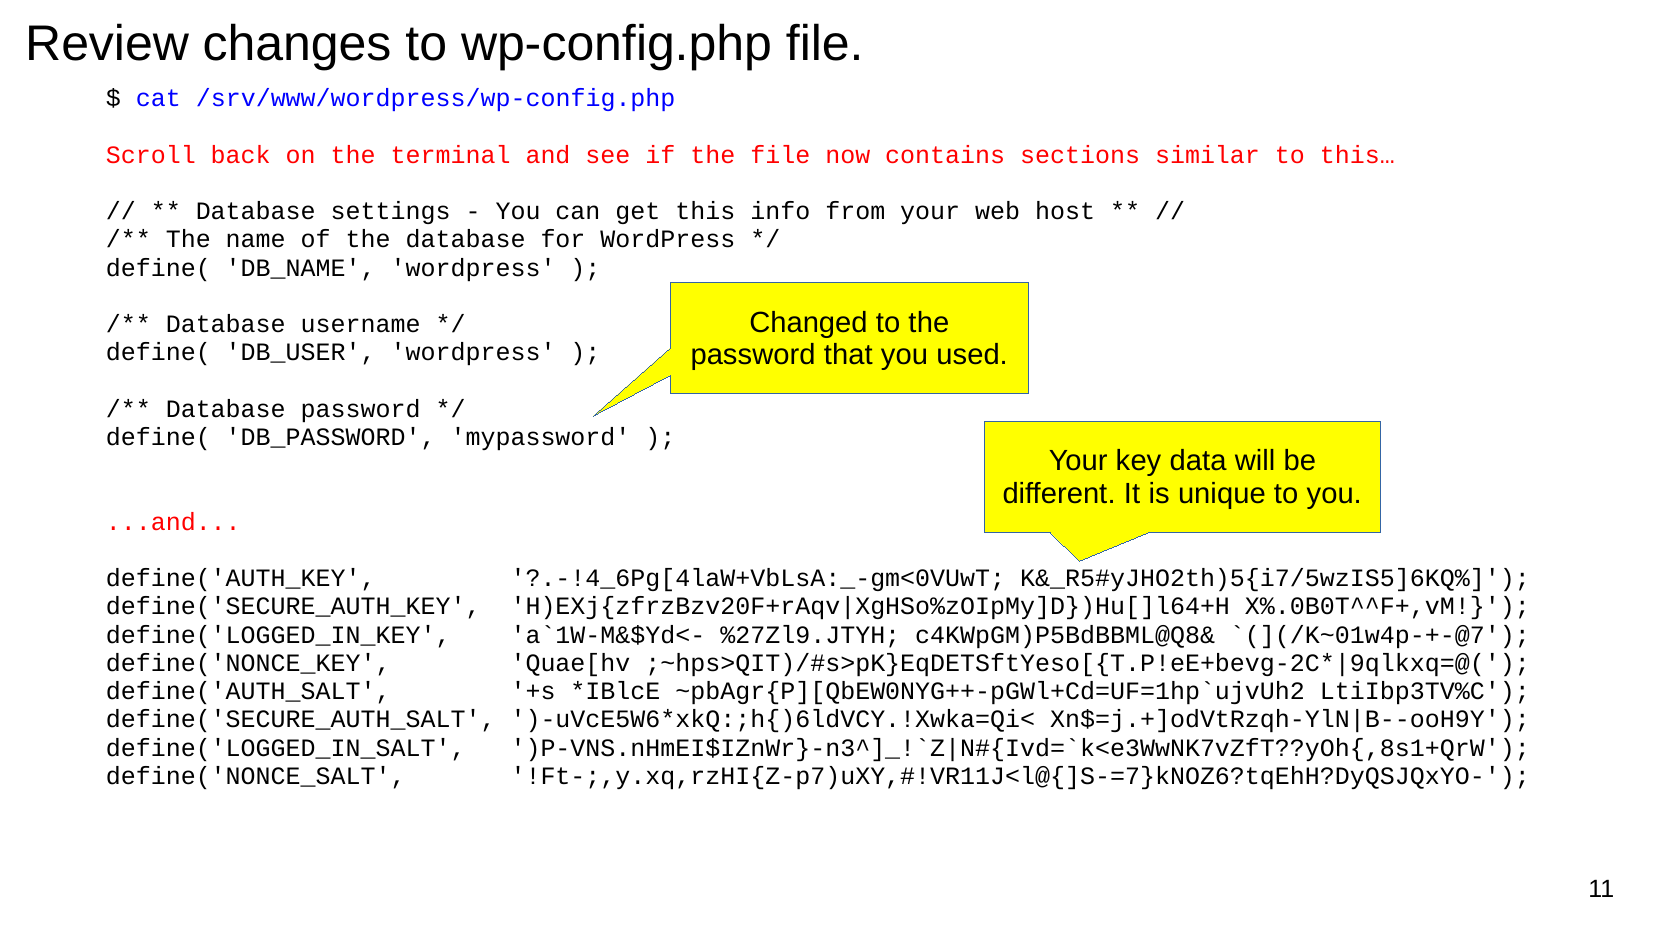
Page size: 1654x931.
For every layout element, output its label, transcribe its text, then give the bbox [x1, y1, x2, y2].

text_box Your key data will be different. It is unique to you. [984, 421, 1381, 562]
text_box Changed to the password that you used. [593, 282, 1029, 417]
text_box $ cat /srv/www/wordpress/wp-config.php Scroll back on the terminal and see if the file now contains sections similar to this… // ** Database settings - You can get this info from your web host ** // /** The name of the database for WordPress */ define( 'DB_NAME', 'wordpress' ); /** Database username */ define( 'DB_USER', 'wordpress' ); /** Database password */ define( 'DB_PASSWORD', 'mypassword' ); ...and... define('AUTH_KEY', '?.-!4_6Pg[4laW+VbLsA:_-gm<0VUwT; K&_R5#yJHO2th)5{i7/5wzIS5]6KQ%]'); define('SECURE_AUTH_KEY', 'H)EXj{zfrzBzv20F+rAqv|XgHSo%zOIpMy]D})Hu[]l64+H X%.0B0T^^F+,vM!}'); define('LOGGED_IN_KEY', 'a`1W-M&$Yd<- %27Zl9.JTYH; c4KWpGM)P5BdBBML@Q8& `(](/K~01w4p-+-@7'); define('NONCE_KEY', 'Quae[hv ;~hps>QIT)/#s>pK}EqDETSftYeso[{T.P!eE+bevg-2C*|9qlkxq=@('); define('AUTH_SALT', '+s *IBlcE ~pbAgr{P][QbEW0NYG++-pGWl+Cd=UF=1hp`ujvUh2 LtiIbp3TV%C'); define('SECURE_AUTH_SALT', ')-uVcE5W6*xkQ:;h{)6ldVCY.!Xwka=Qi< Xn$=j.+]odVtRzqh-YlN|B--ooH9Y'); define('LOGGED_IN_SALT', ')P-VNS.nHmEI$IZnWr}-n3^]_!`Z|N#{Ivd=`k<e3WwNK7vZfT??yOh{,8s1+QrW'); define('NONCE_SALT', '!Ft-;,y.xq,rzHI{Z-p7)uXY,#!VR11J<l@{]S-=7}kNOZ6?tqEhH?DyQSJQxYO-'); [91, 78, 1633, 897]
text_box <number> [1573, 867, 1636, 911]
subtitle Review changes to wp-config.php file. [25, 15, 1629, 72]
